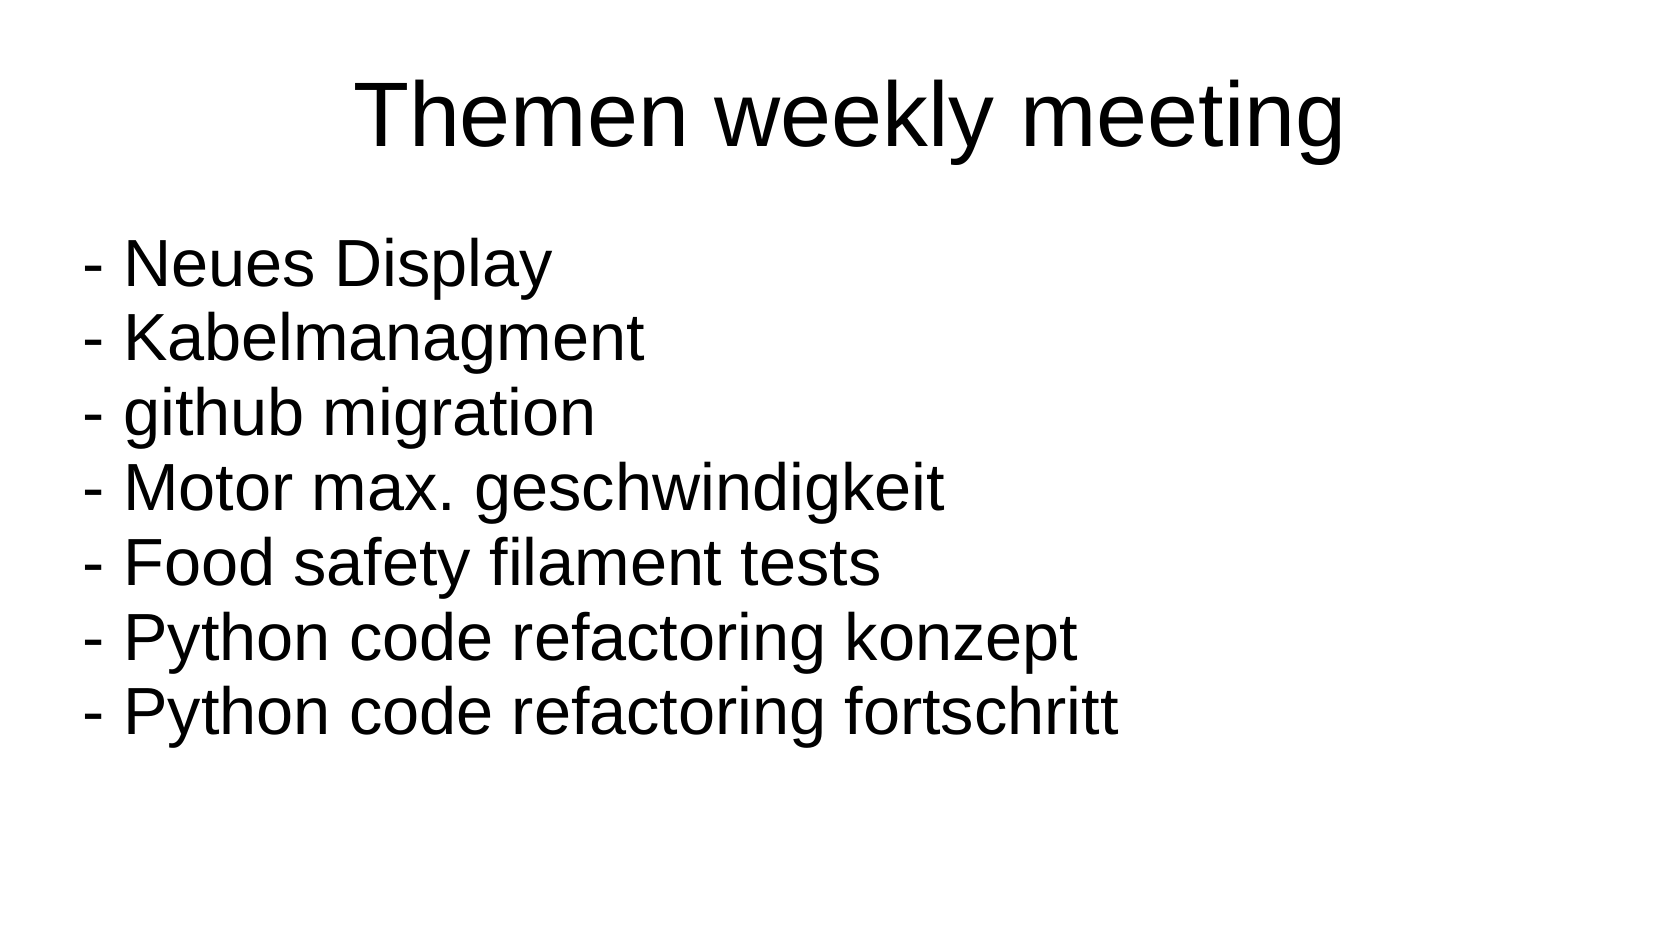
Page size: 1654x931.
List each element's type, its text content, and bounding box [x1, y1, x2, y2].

subtitle - Neues Display - Kabelmanagment - github migration - Motor max. geschwindigkeit - Food safety filament tests - Python code refactoring konzept - Python code refactoring fortschritt [82, 217, 1571, 758]
title Themen weekly meeting [106, 37, 1595, 193]
